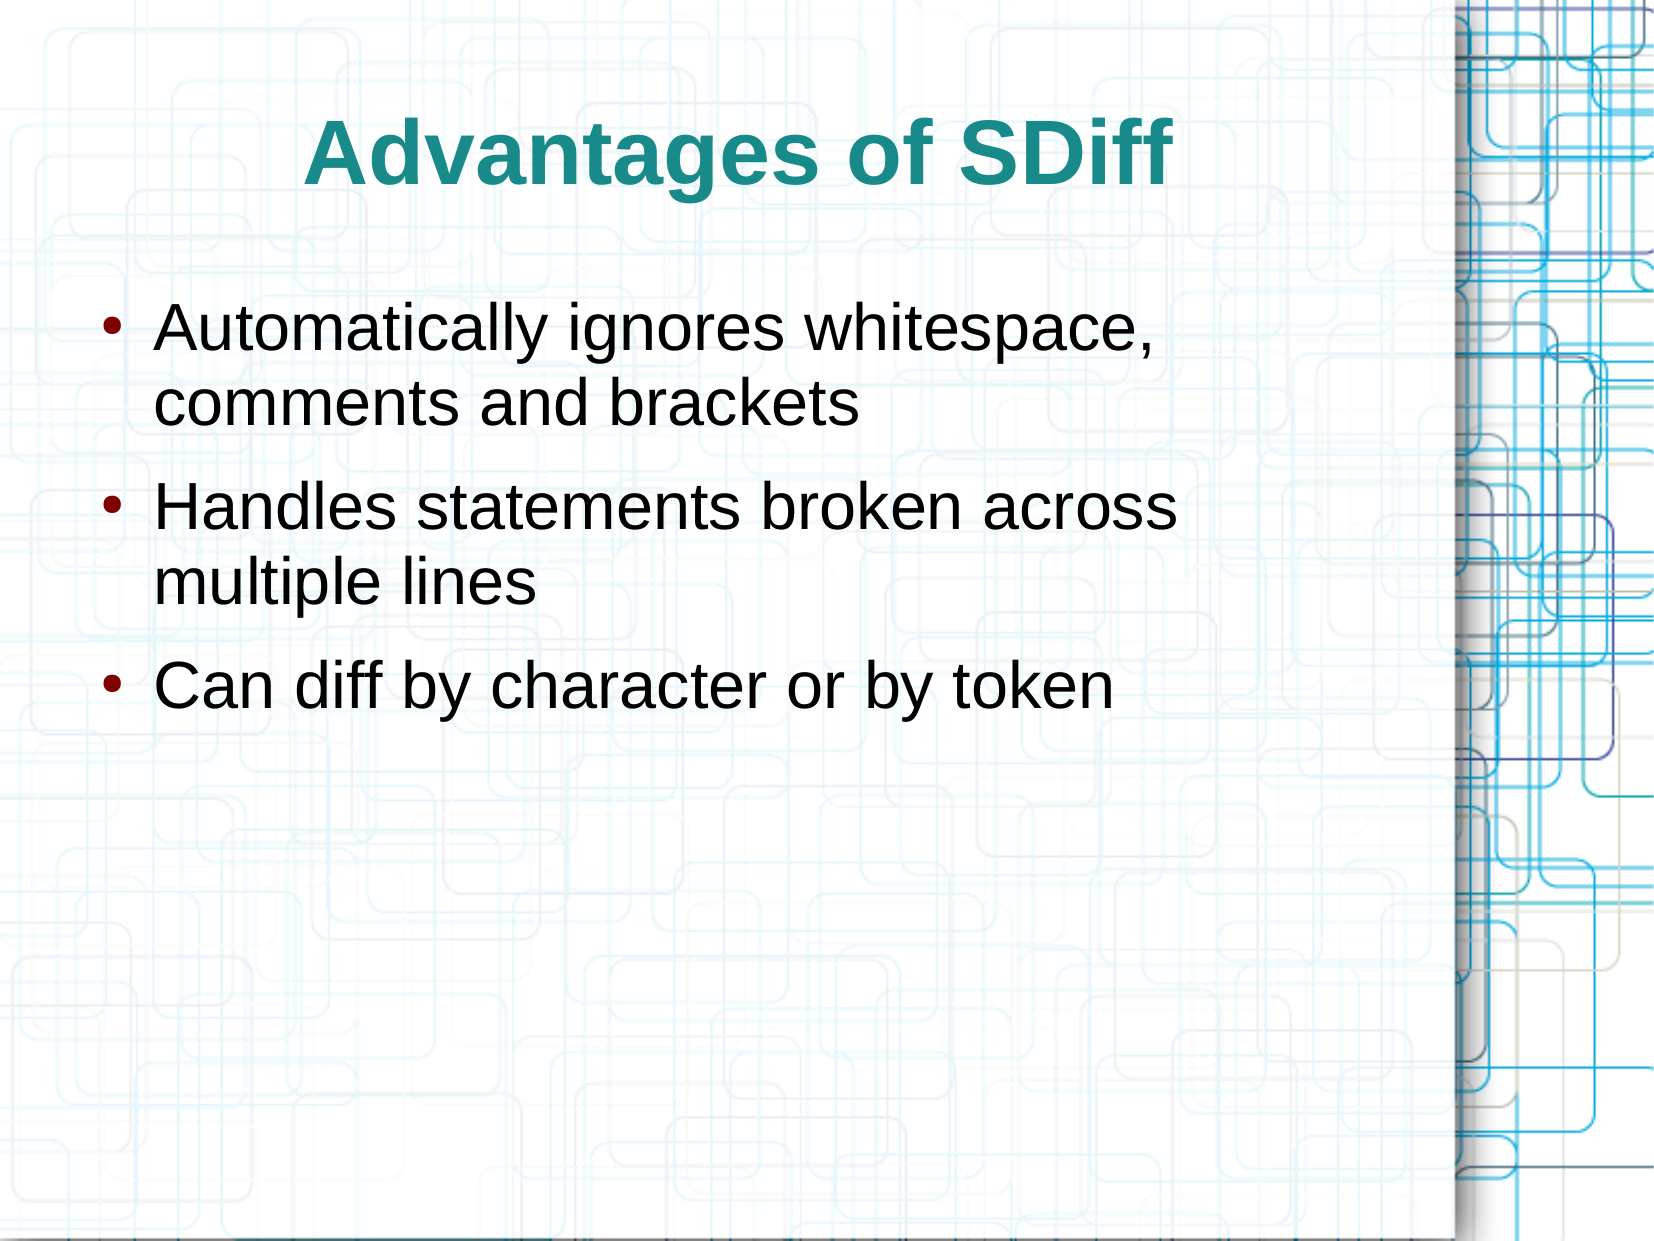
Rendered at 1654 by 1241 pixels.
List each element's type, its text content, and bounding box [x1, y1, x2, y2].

list Automatically ignores whitespace, comments and brackets Handles statements broken across multiple lines Can diff by character or by token [82, 290, 1418, 1094]
picture [0, 0, 1654, 1241]
title Advantages of SDiff [59, 49, 1418, 257]
